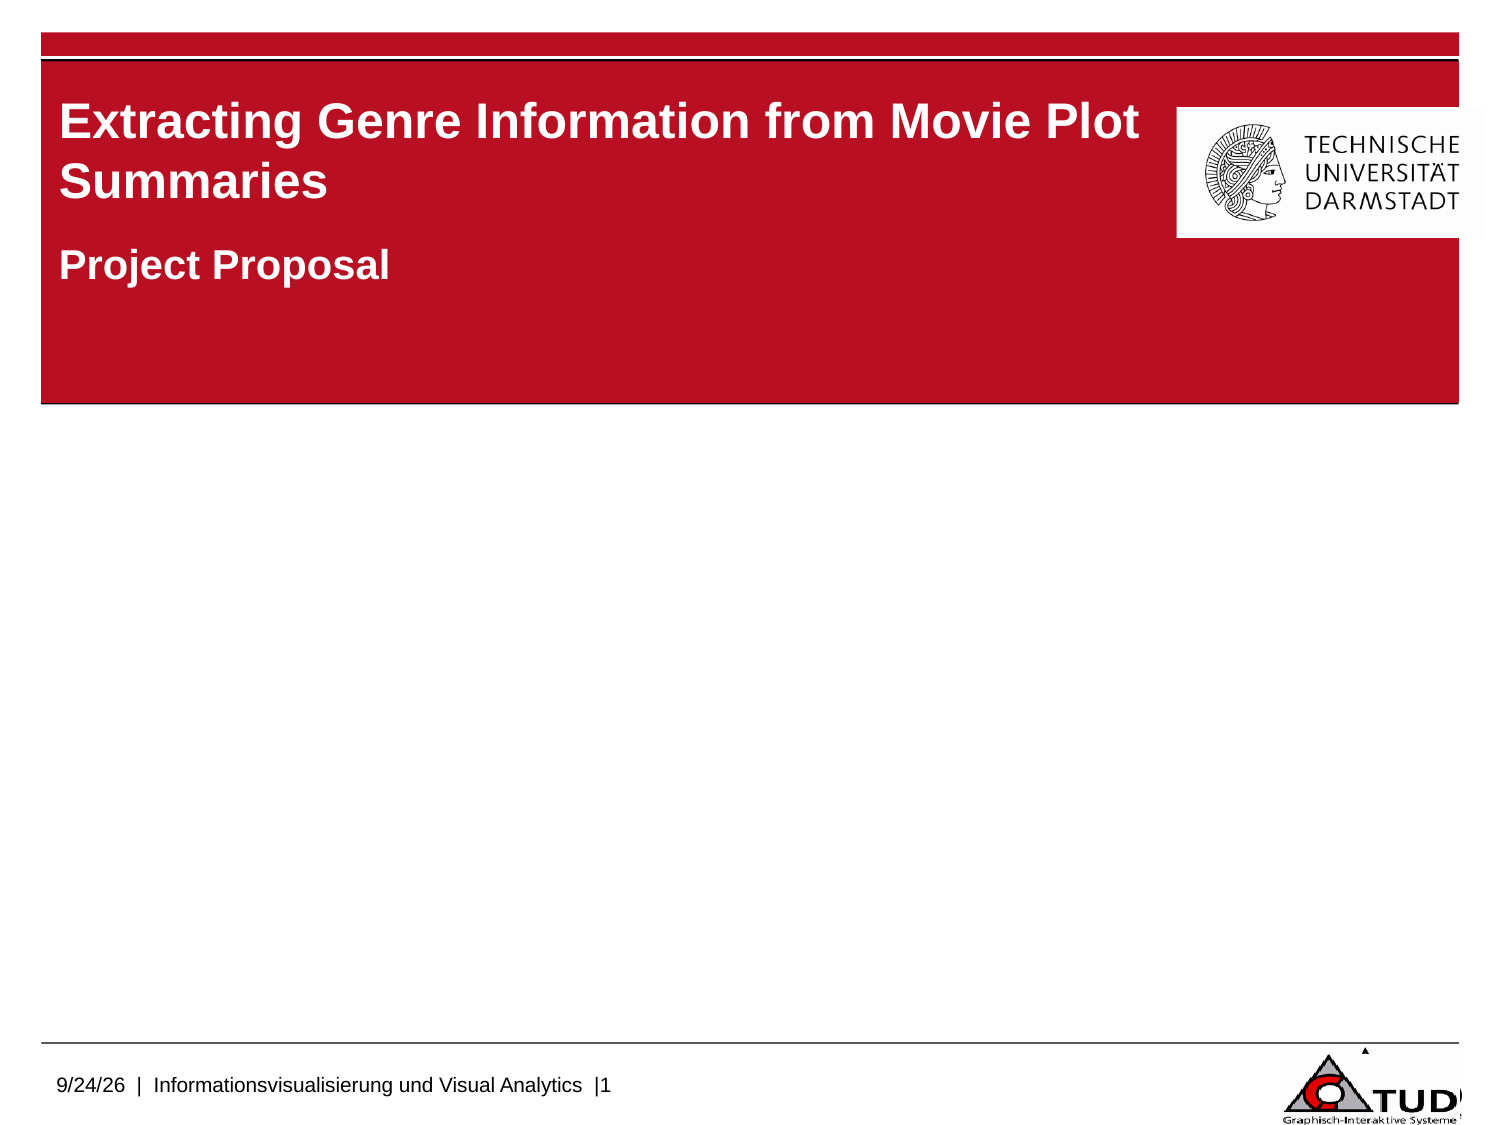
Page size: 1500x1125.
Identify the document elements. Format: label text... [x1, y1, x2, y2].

title Extracting Genre Information from Movie Plot Summaries [58, 80, 1149, 218]
picture [1281, 1047, 1463, 1125]
subtitle Project Proposal [58, 237, 1149, 393]
picture [1176, 107, 1484, 238]
